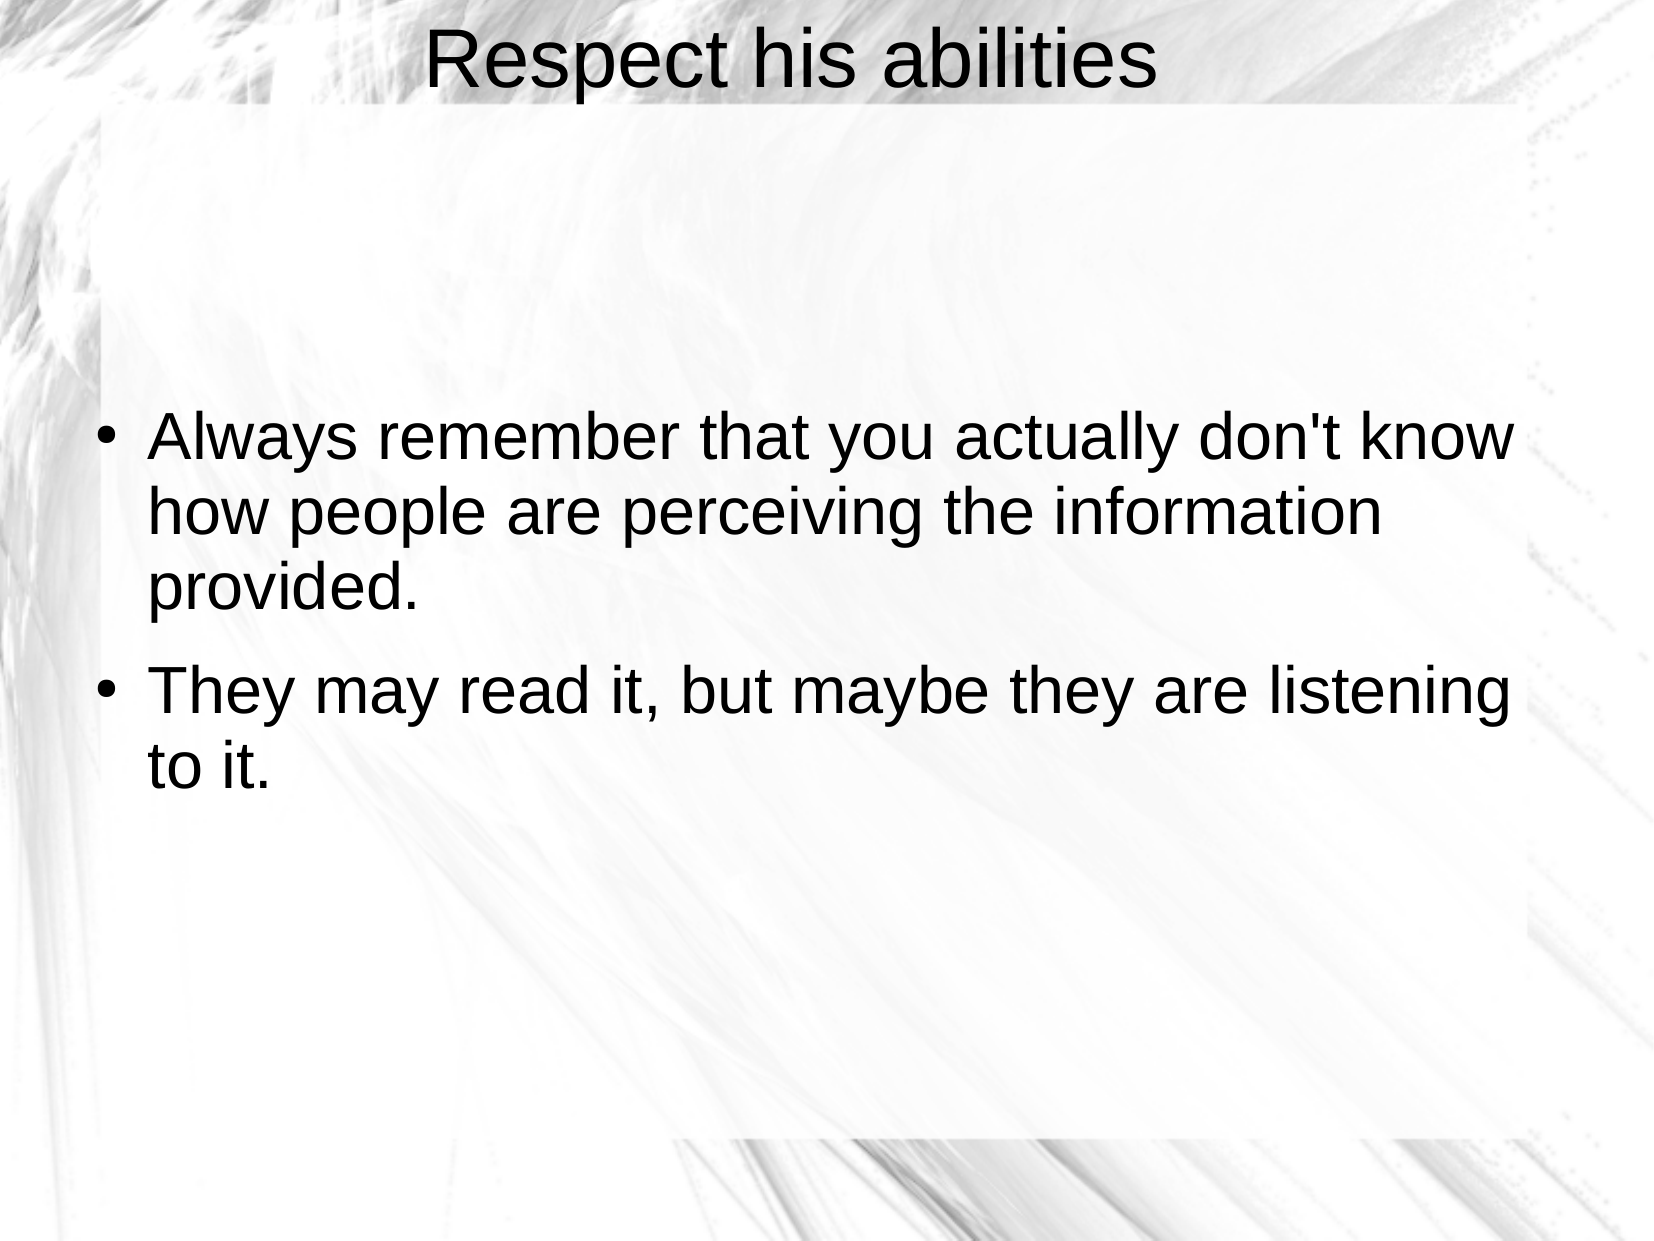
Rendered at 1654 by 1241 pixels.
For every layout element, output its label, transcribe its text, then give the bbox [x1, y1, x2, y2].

picture [0, 0, 1654, 1241]
list Always remember that you actually don't know how people are perceiving the information provided. They may read it, but maybe they are listening to it. [76, 295, 1565, 1114]
title Respect his abilities [47, 0, 1536, 119]
